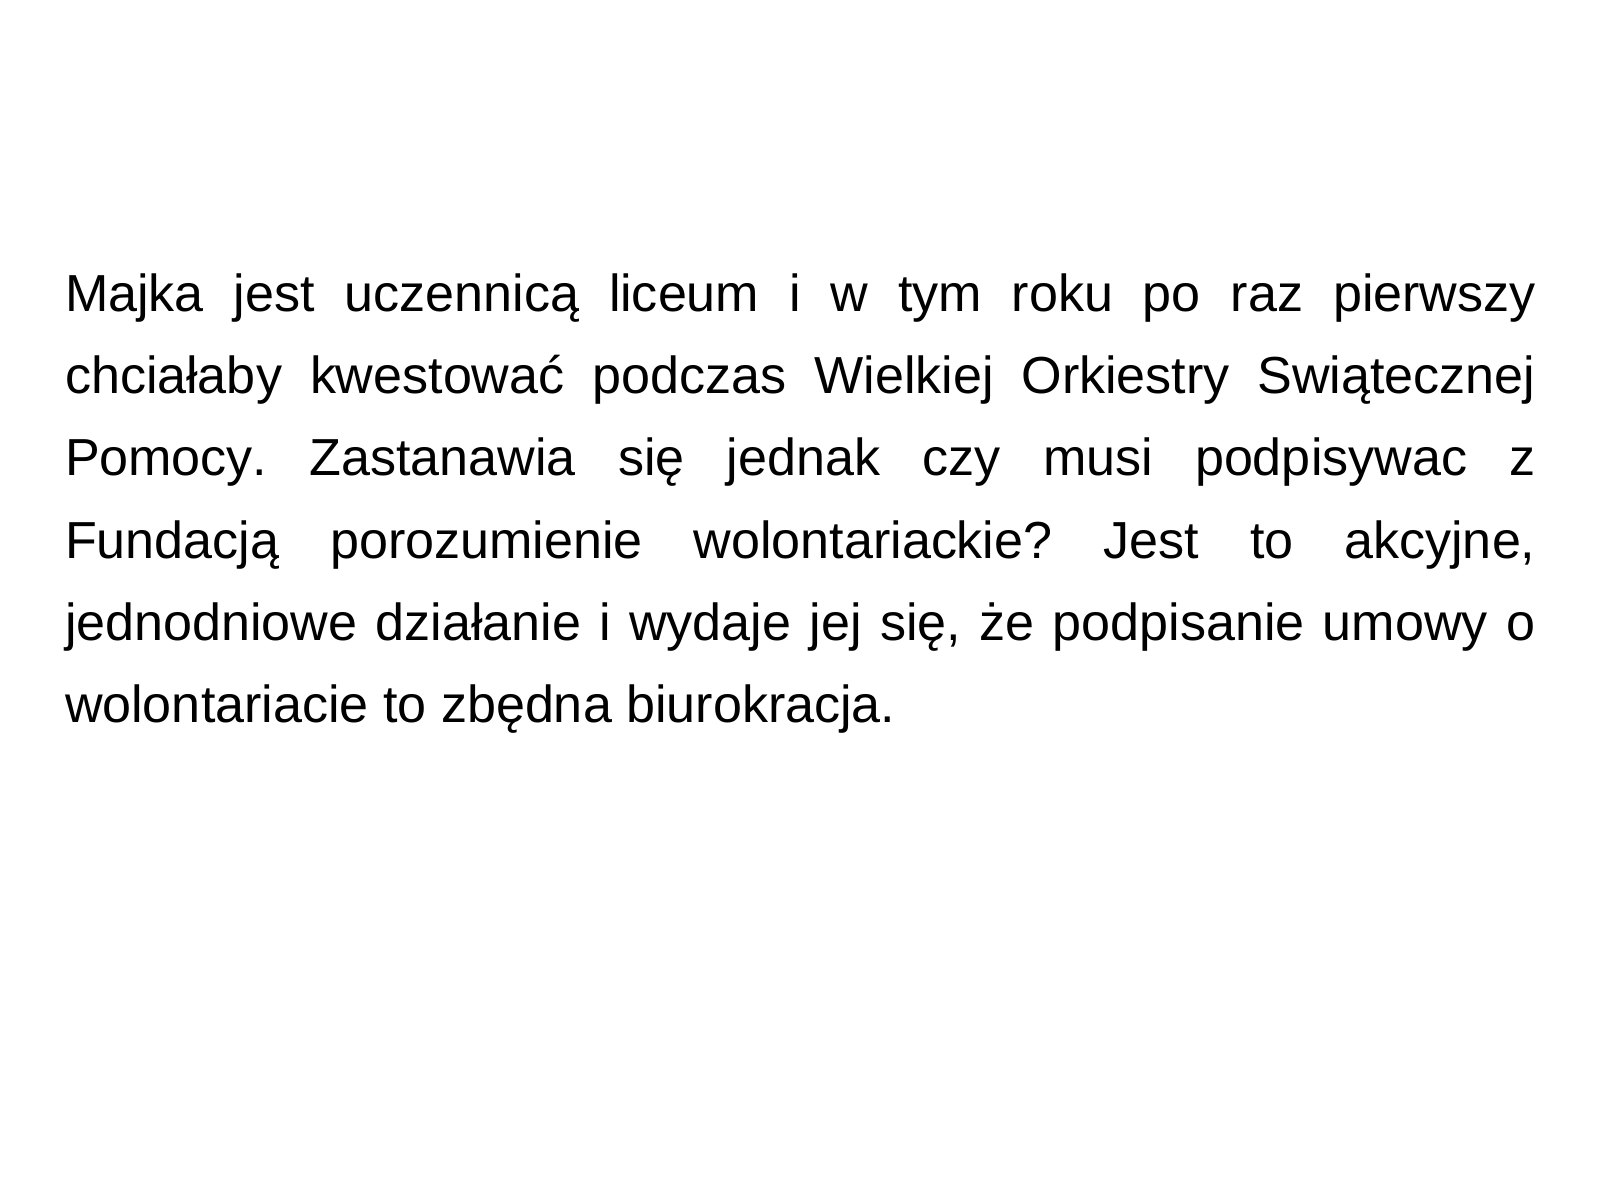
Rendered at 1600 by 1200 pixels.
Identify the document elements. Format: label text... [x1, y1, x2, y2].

text_box Majka jest uczennicą liceum i w tym roku po raz pierwszy chciałaby kwestować podczas Wielkiej Orkiestry Swiątecznej Pomocy. Zastanawia się jednak czy musi podpisywac z Fundacją porozumienie wolontariackie? Jest to akcyjne, jednodniowe działanie i wydaje jej się, że podpisanie umowy o wolontariacie to zbędna biurokracja. [65, 239, 1536, 716]
